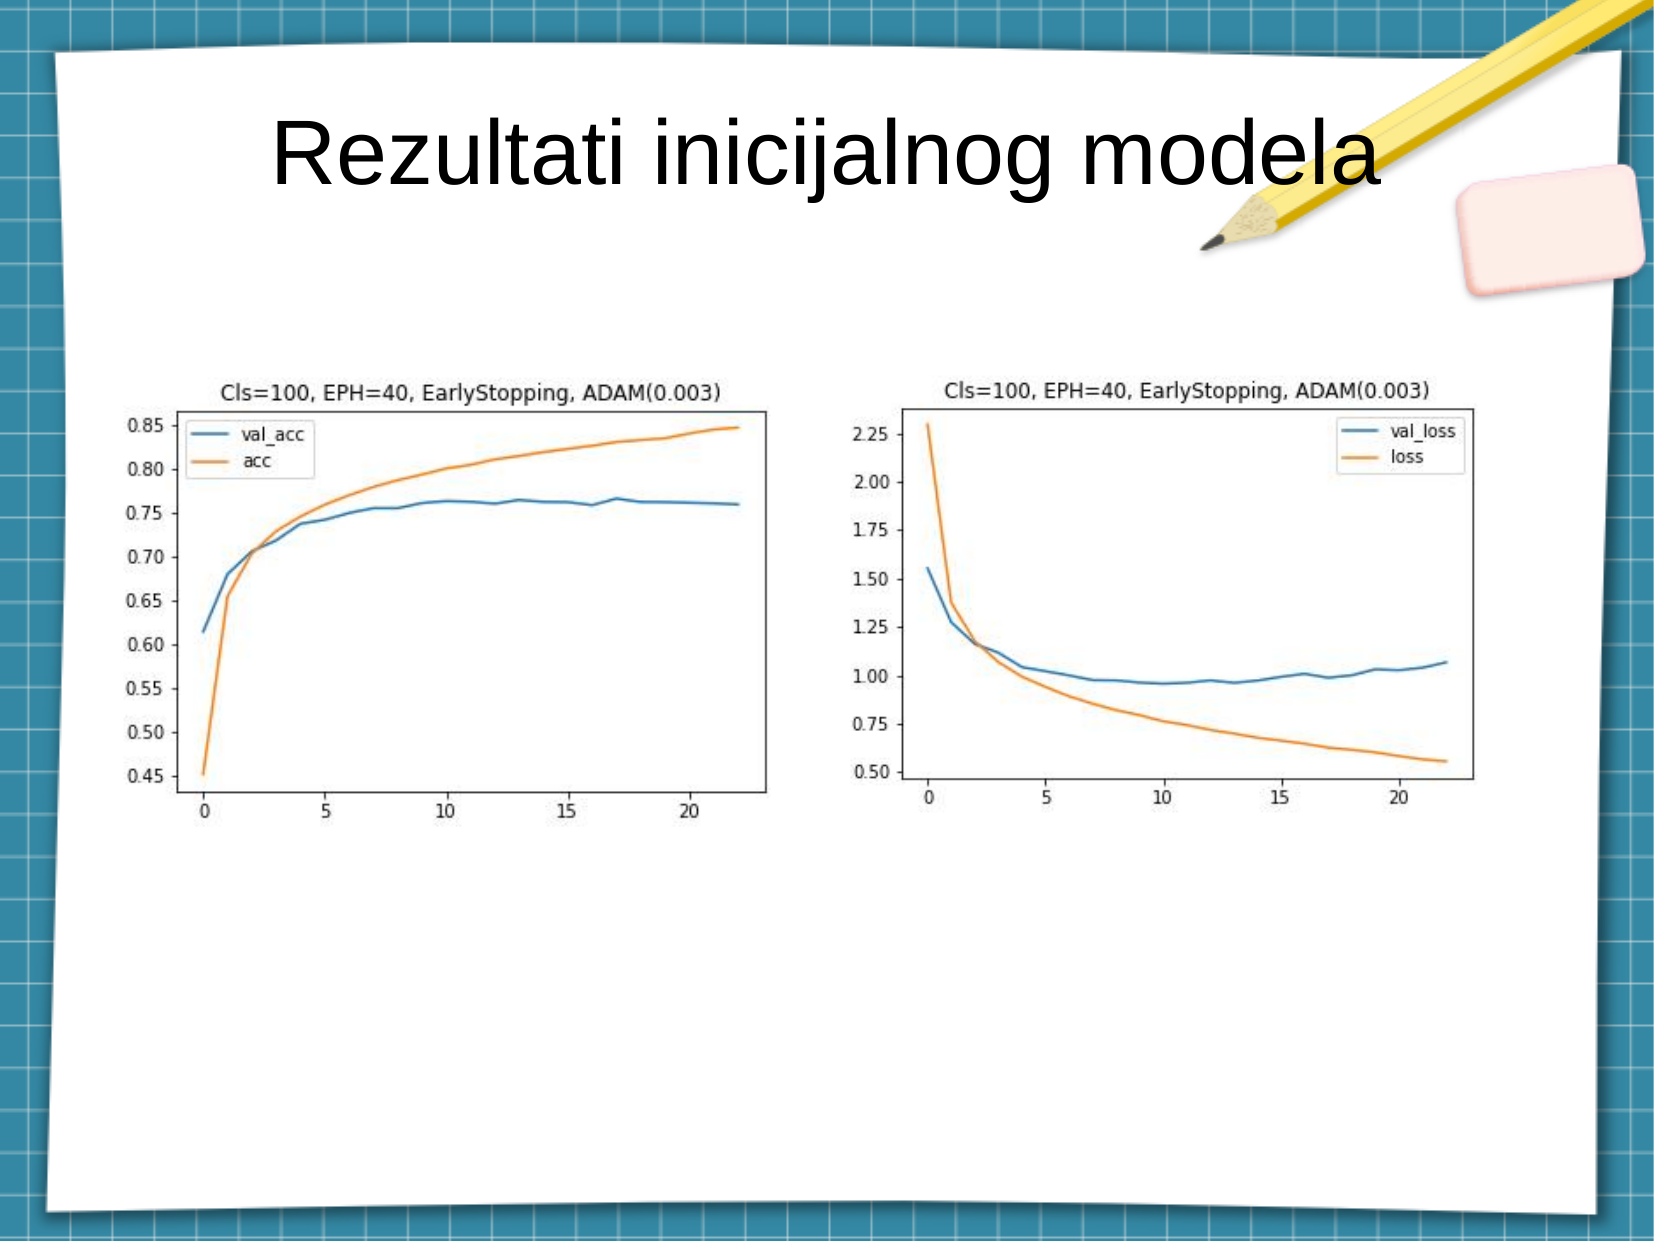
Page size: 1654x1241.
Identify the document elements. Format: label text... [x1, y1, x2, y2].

picture [0, 0, 1654, 1241]
title Rezultati inicijalnog modela [82, 49, 1571, 257]
